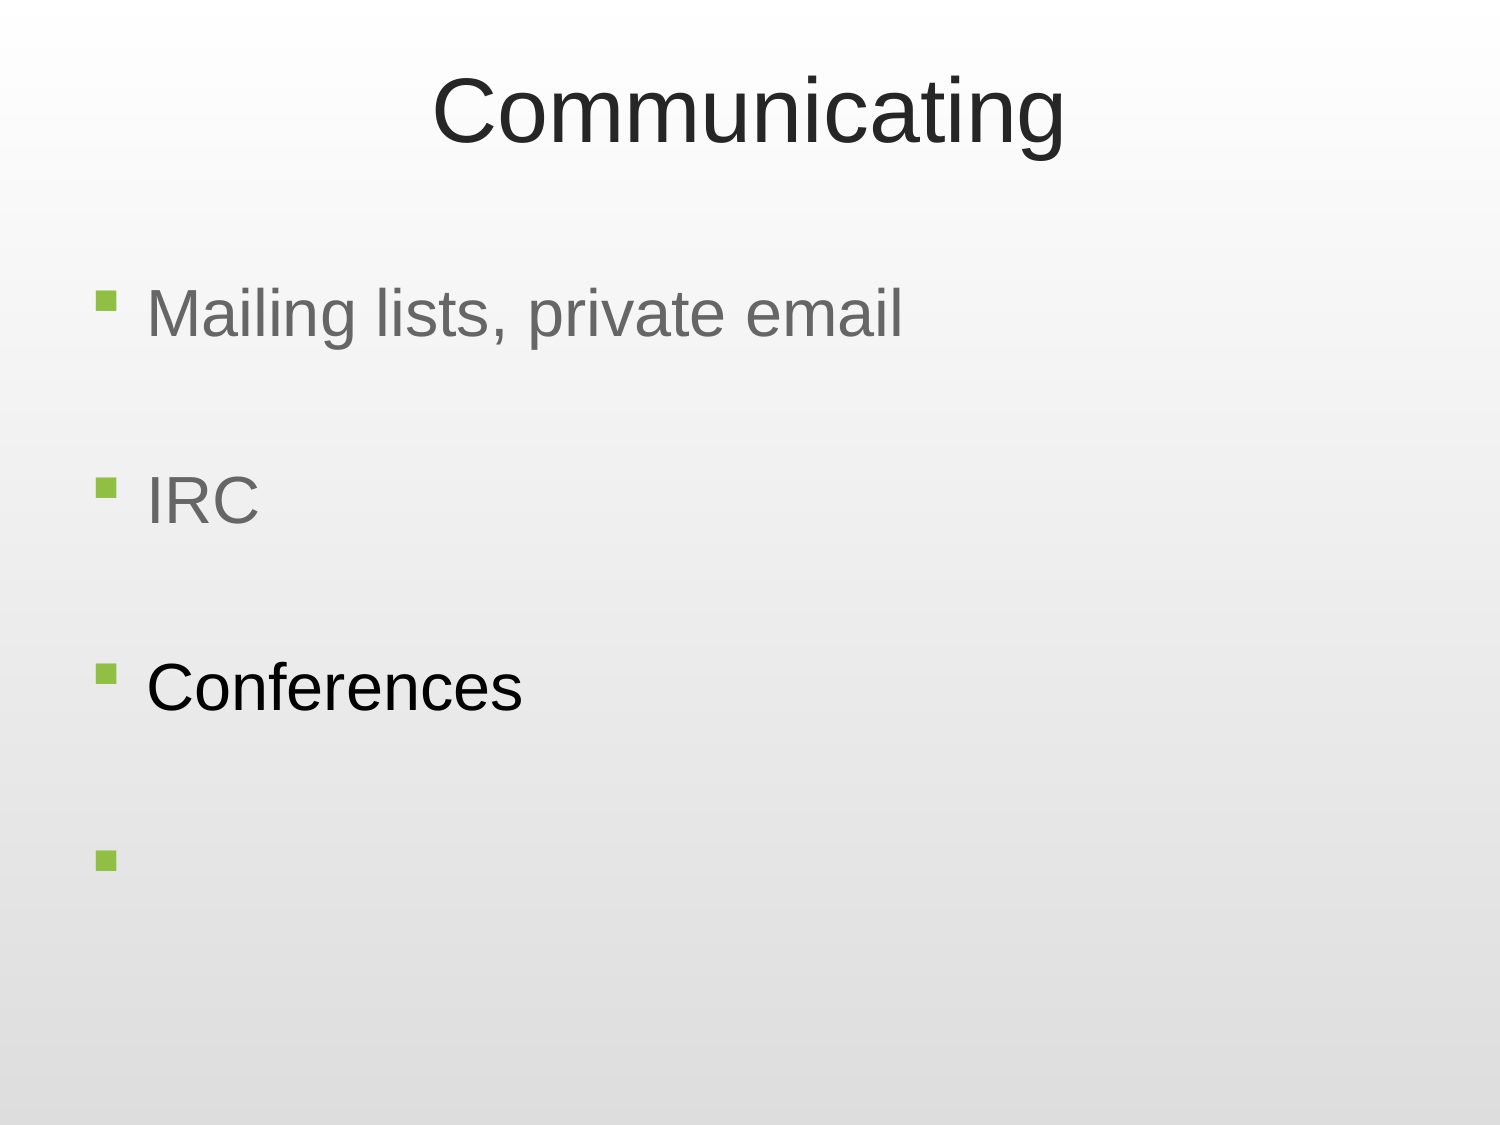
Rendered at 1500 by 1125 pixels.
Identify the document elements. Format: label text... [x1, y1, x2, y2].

list Mailing lists, private email IRC Conferences [75, 262, 1425, 1005]
title Communicating [75, 19, 1425, 191]
